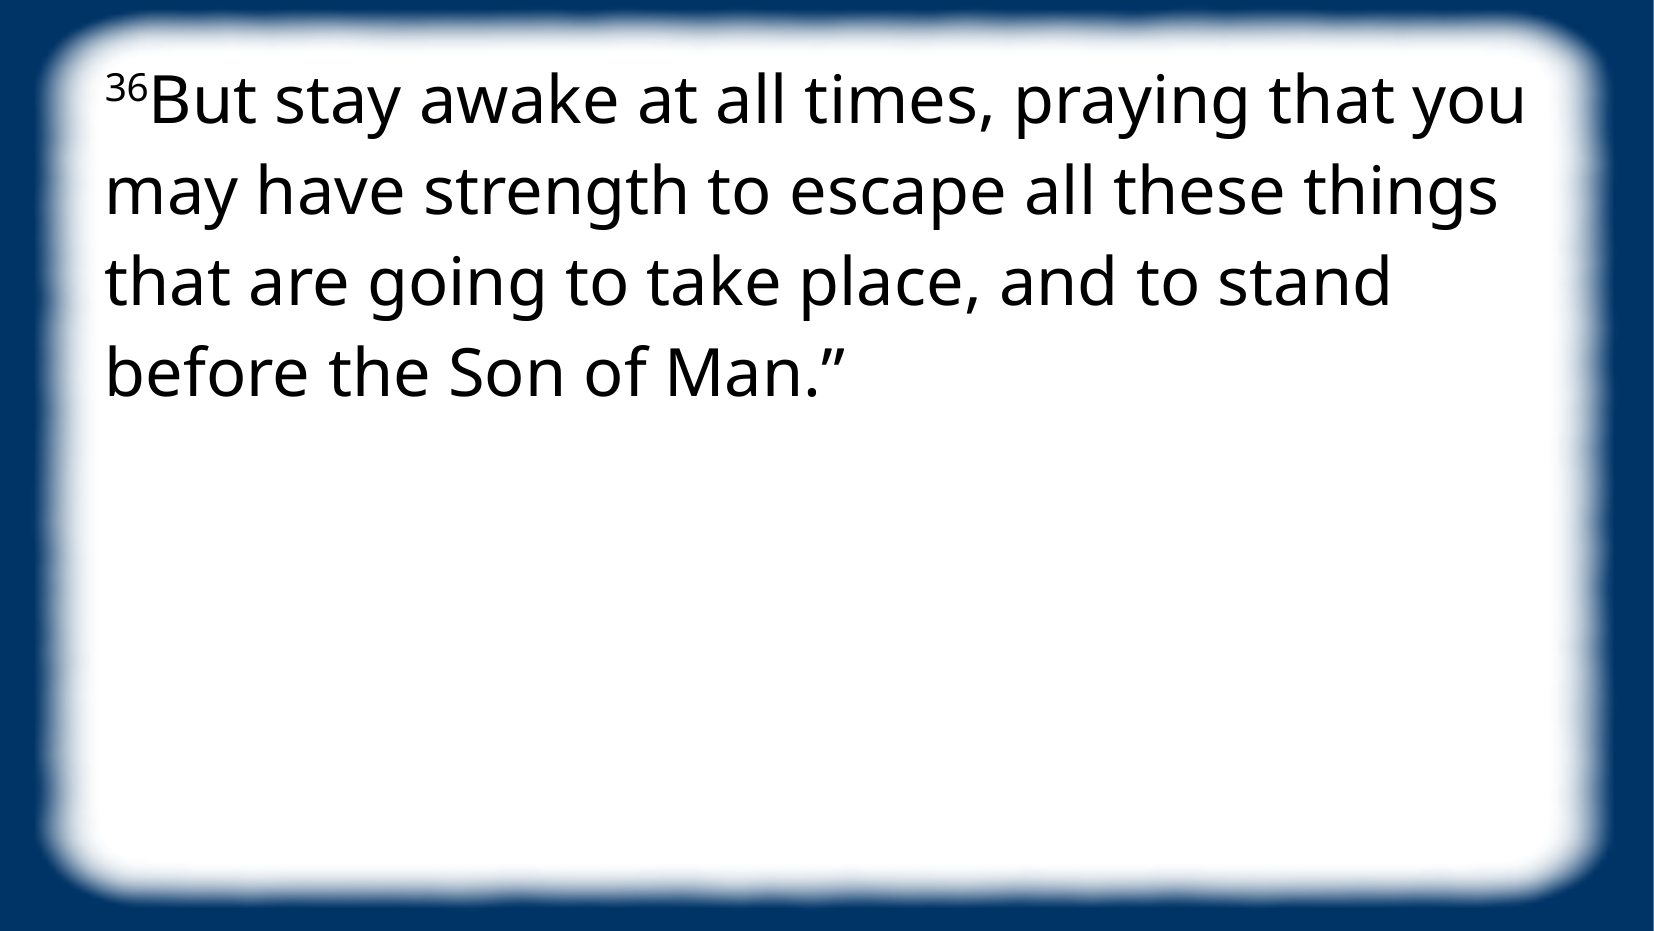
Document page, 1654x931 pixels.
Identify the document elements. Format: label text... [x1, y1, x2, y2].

text_box 36But stay awake at all times, praying that you may have strength to escape all these things that are going to take place, and to stand before the Son of Man.” [90, 45, 1561, 548]
picture [0, 0, 1654, 931]
